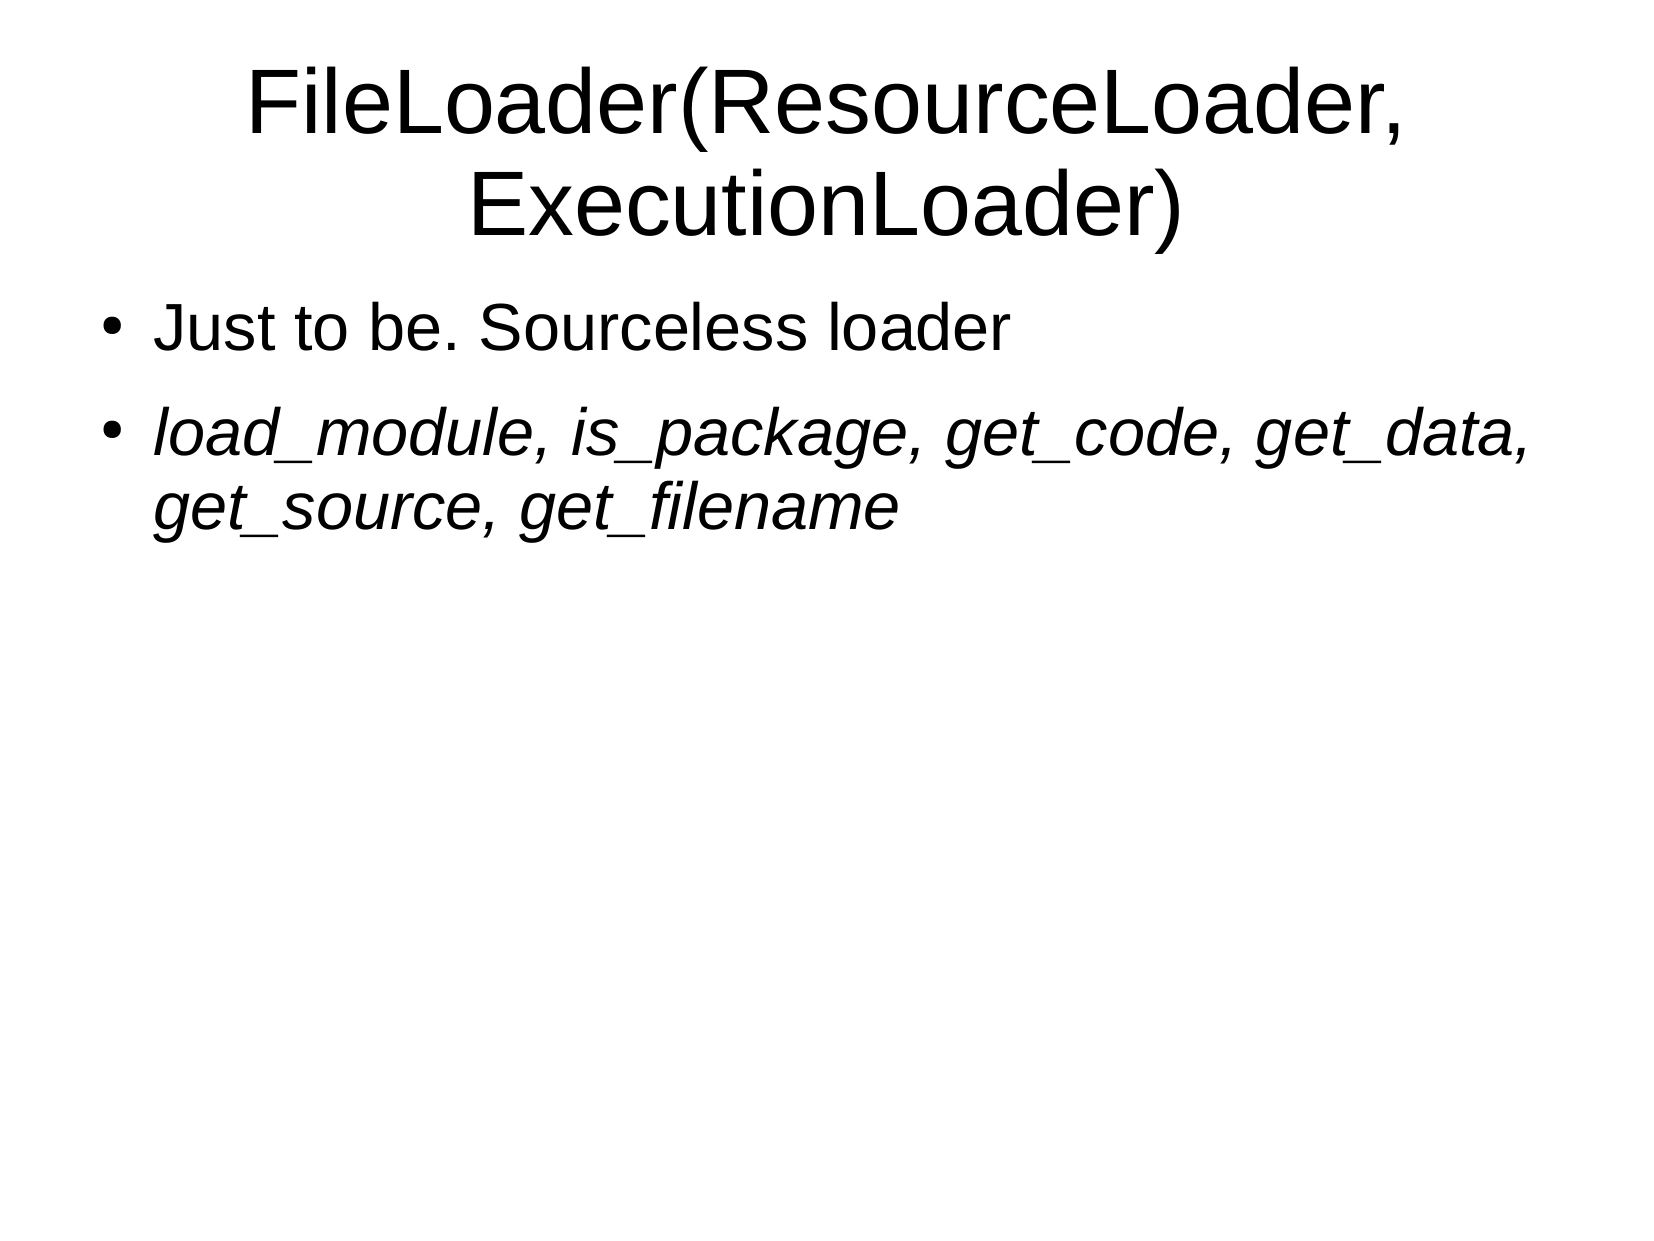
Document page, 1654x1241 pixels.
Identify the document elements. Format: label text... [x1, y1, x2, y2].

list Just to be. Sourceless loader load_module, is_package, get_code, get_data, get_source, get_filename [82, 290, 1538, 1010]
title FileLoader(ResourceLoader, ExecutionLoader) [82, 49, 1571, 257]
